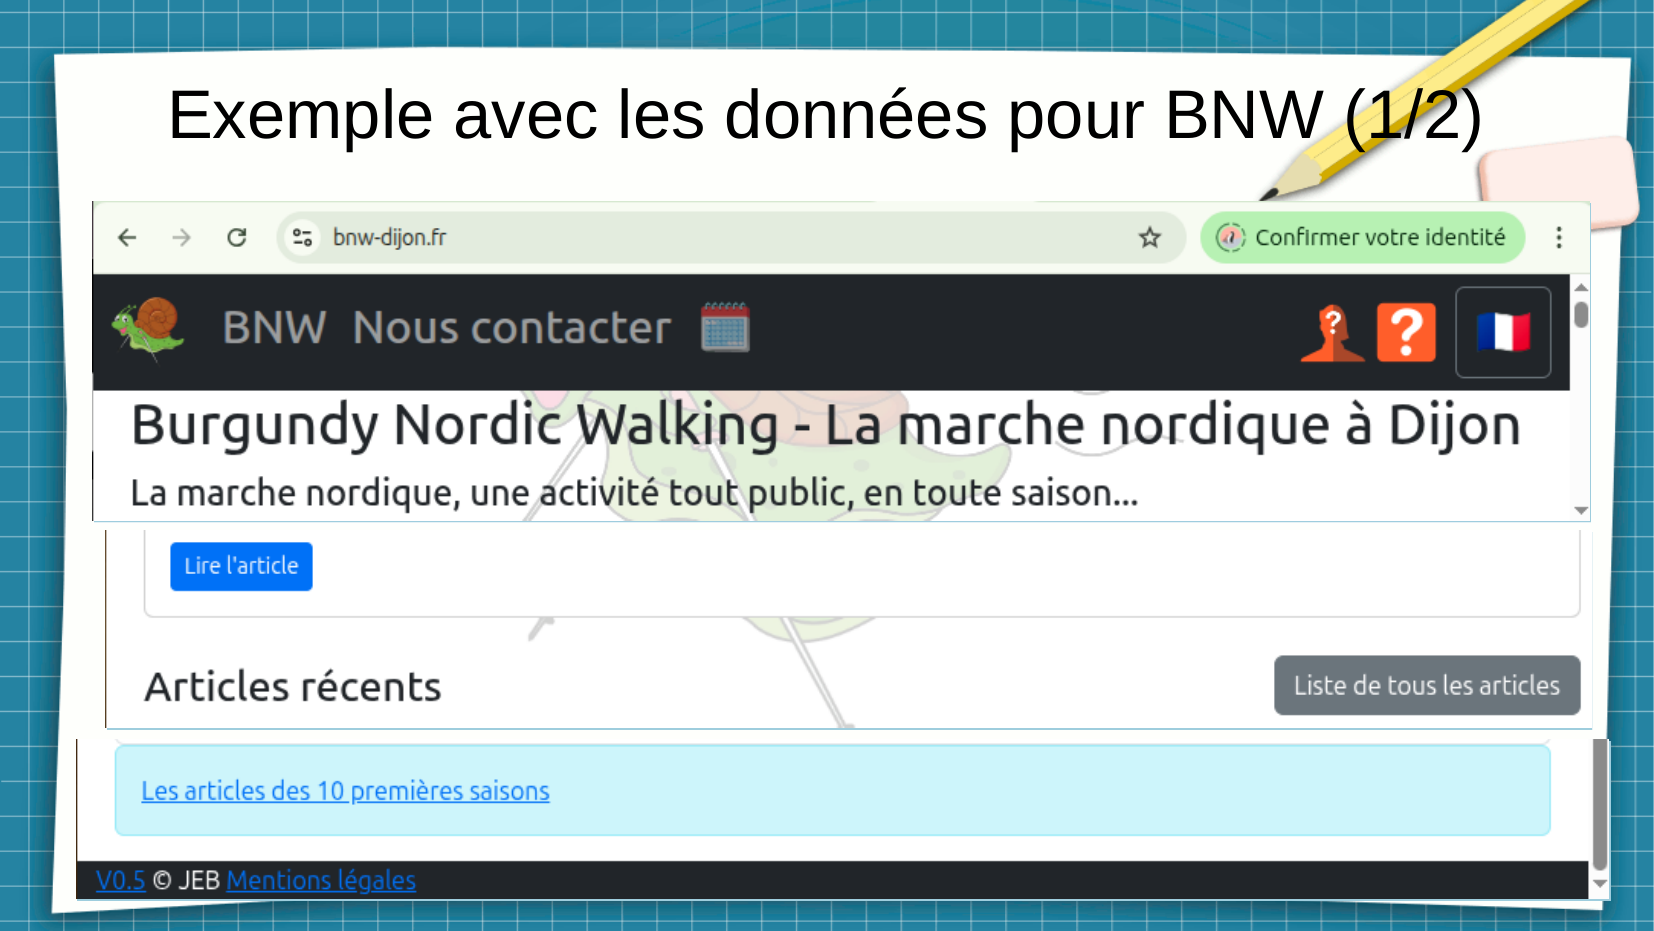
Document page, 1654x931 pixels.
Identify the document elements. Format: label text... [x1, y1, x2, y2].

picture [0, 0, 1654, 931]
title Exemple avec les données pour BNW (1/2) [82, 37, 1571, 193]
